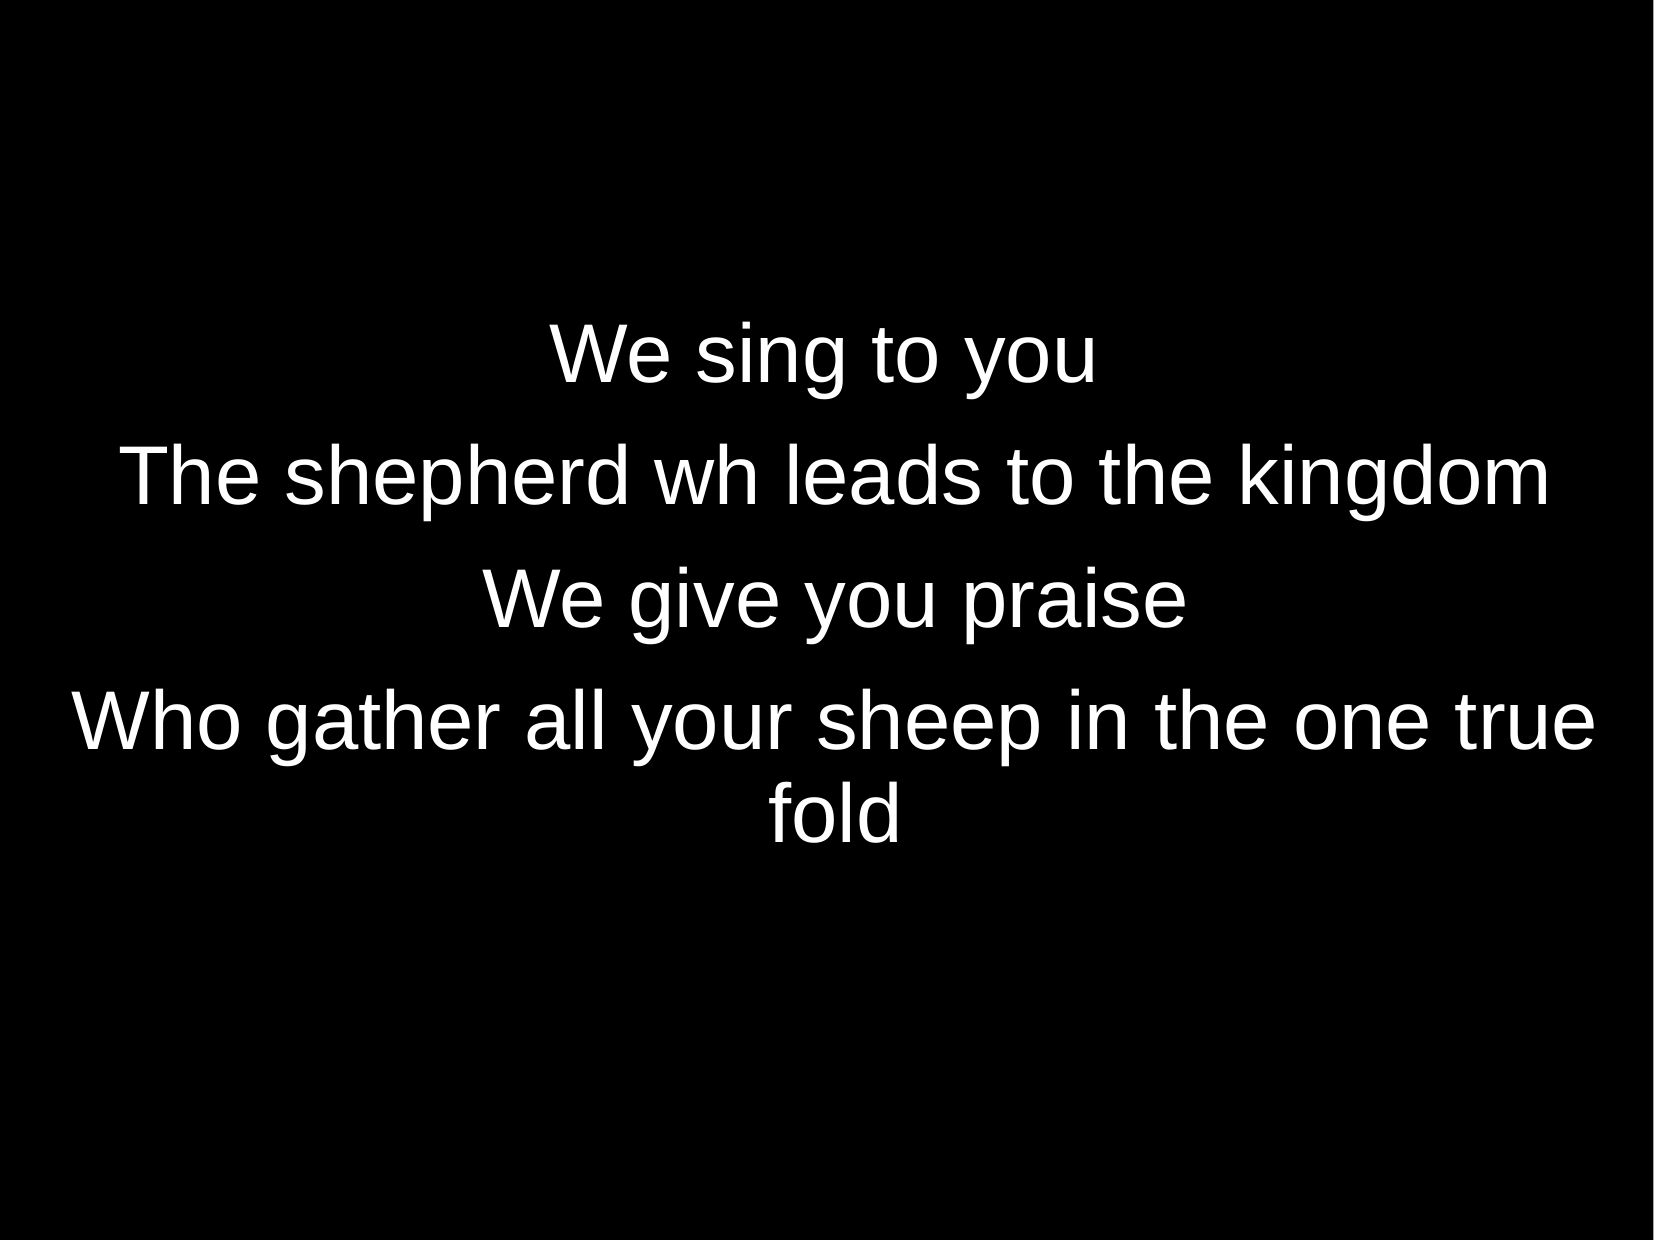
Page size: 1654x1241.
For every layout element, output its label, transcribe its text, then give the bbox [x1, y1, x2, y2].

list We sing to you The shepherd wh leads to the kingdom We give you praise Who gather all your sheep in the one true fold [0, 307, 1654, 1027]
